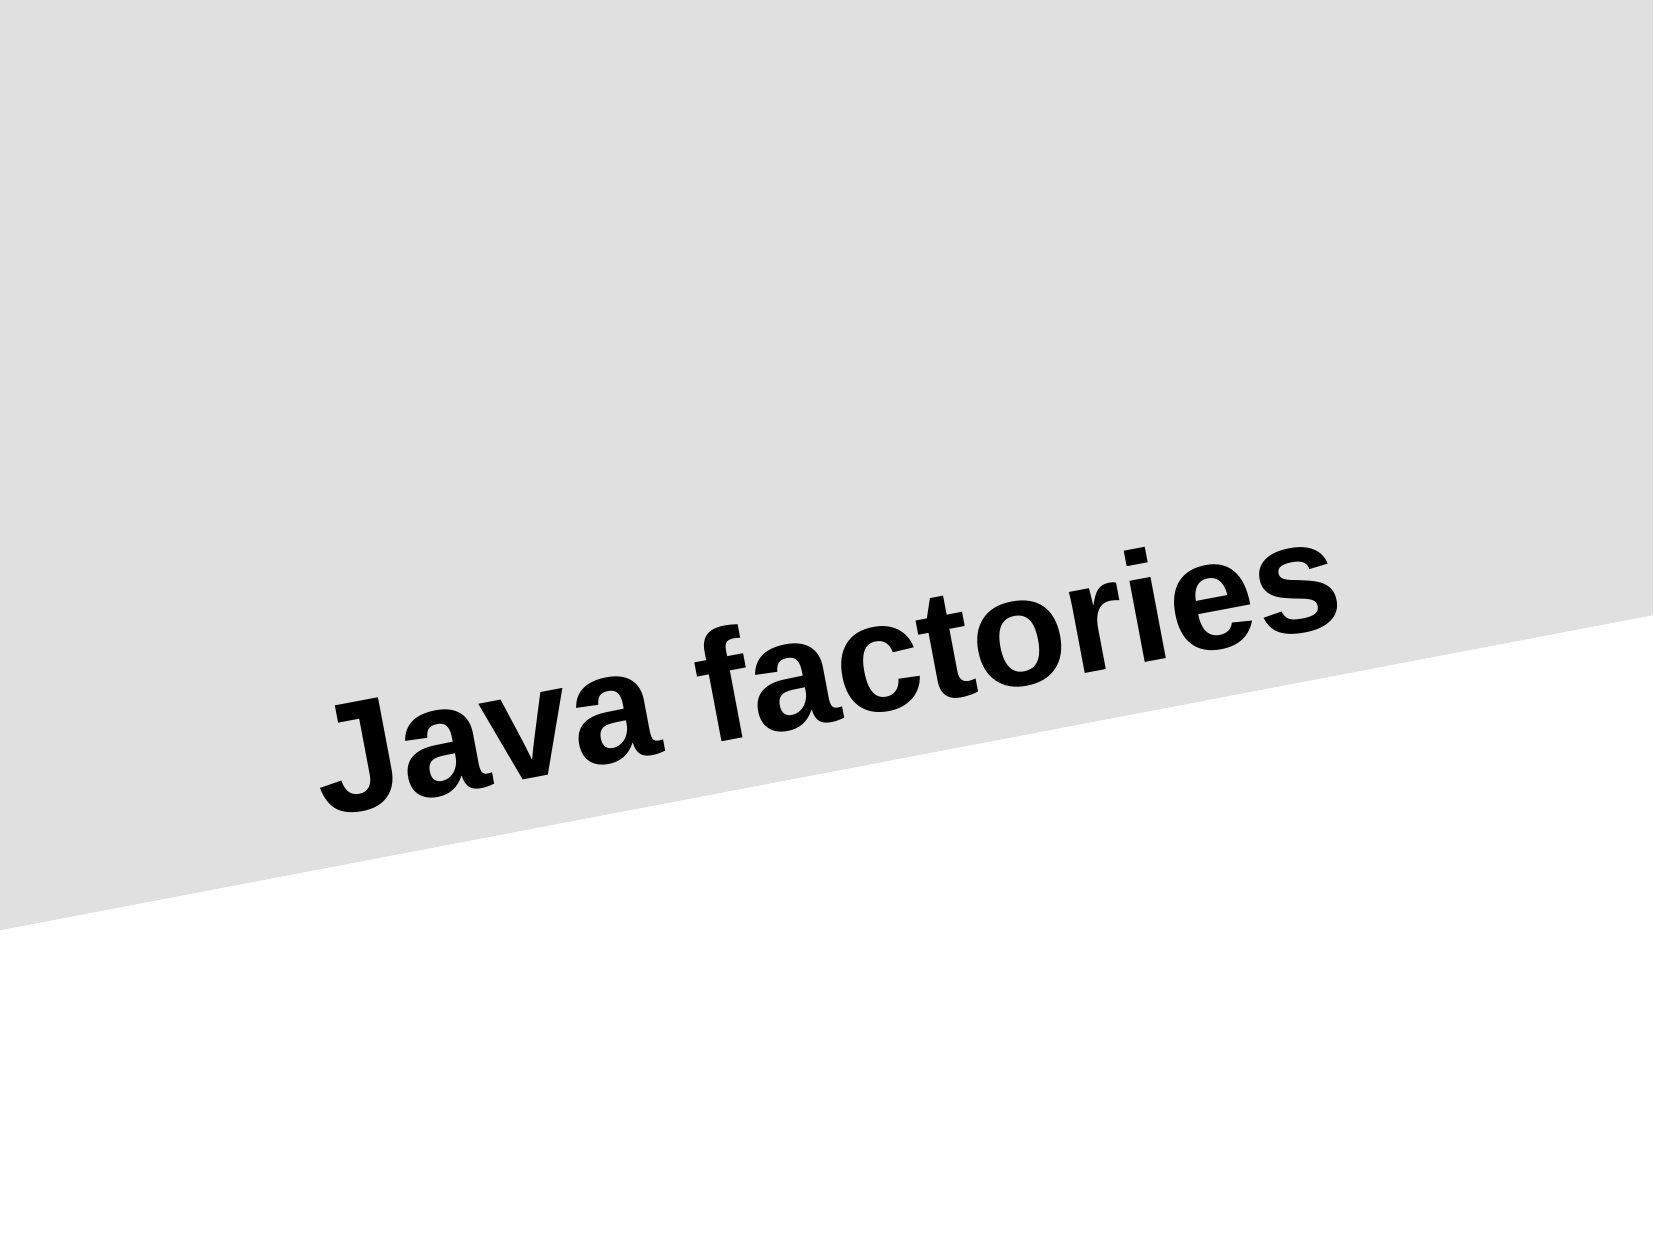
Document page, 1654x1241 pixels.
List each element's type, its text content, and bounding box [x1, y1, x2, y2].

text_box Karol Preiskorn [100, 637, 1556, 1040]
title Java factories [62, 356, 1589, 904]
